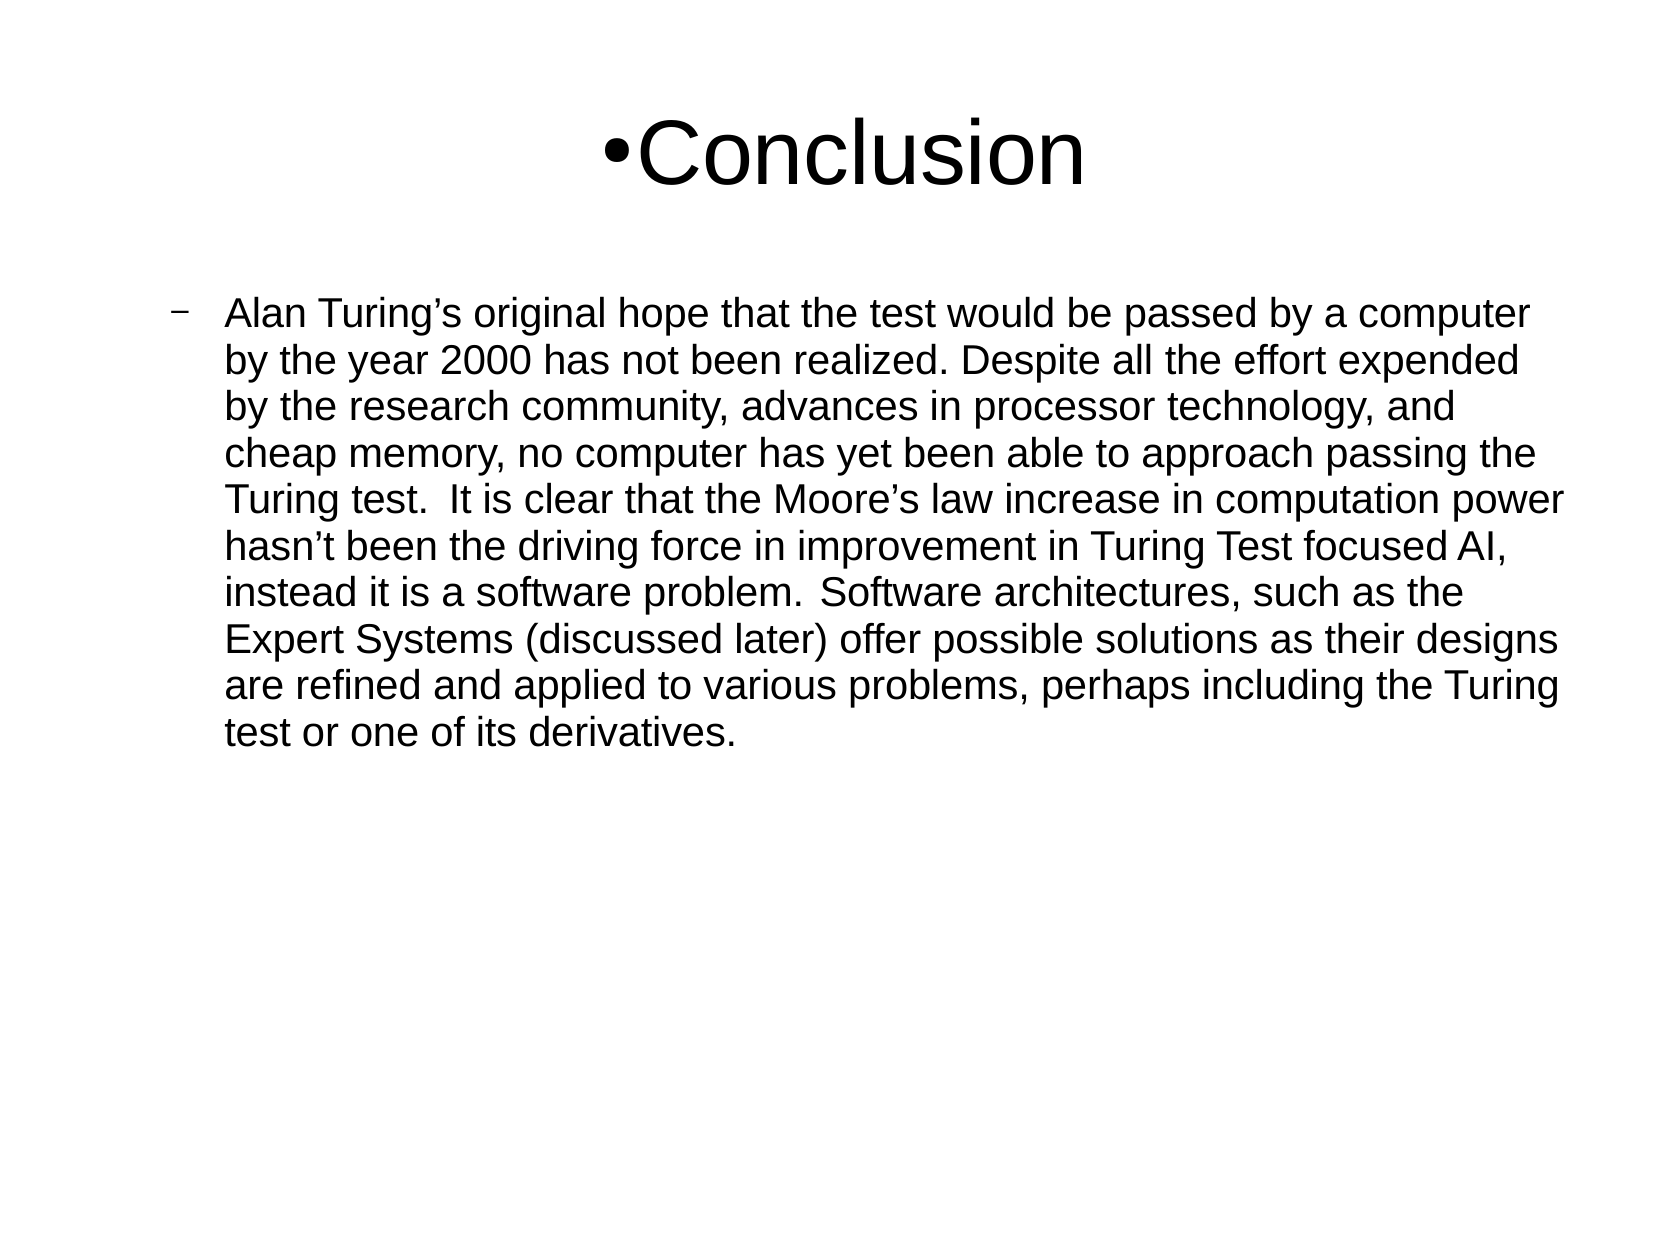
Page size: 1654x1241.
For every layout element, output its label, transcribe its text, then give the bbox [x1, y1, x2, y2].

title Conclusion [82, 49, 1571, 257]
list Alan Turing’s original hope that the test would be passed by a computer by the year 2000 has not been realized. Despite all the effort expended by the research community, advances in processor technology, and cheap memory, no computer has yet been able to approach passing the Turing test. It is clear that the Moore’s law increase in computation power hasn’t been the driving force in improvement in Turing Test focused AI, instead it is a software problem. Software architectures, such as the Expert Systems (discussed later) offer possible solutions as their designs are refined and applied to various problems, perhaps including the Turing test or one of its derivatives. [82, 290, 1571, 1109]
